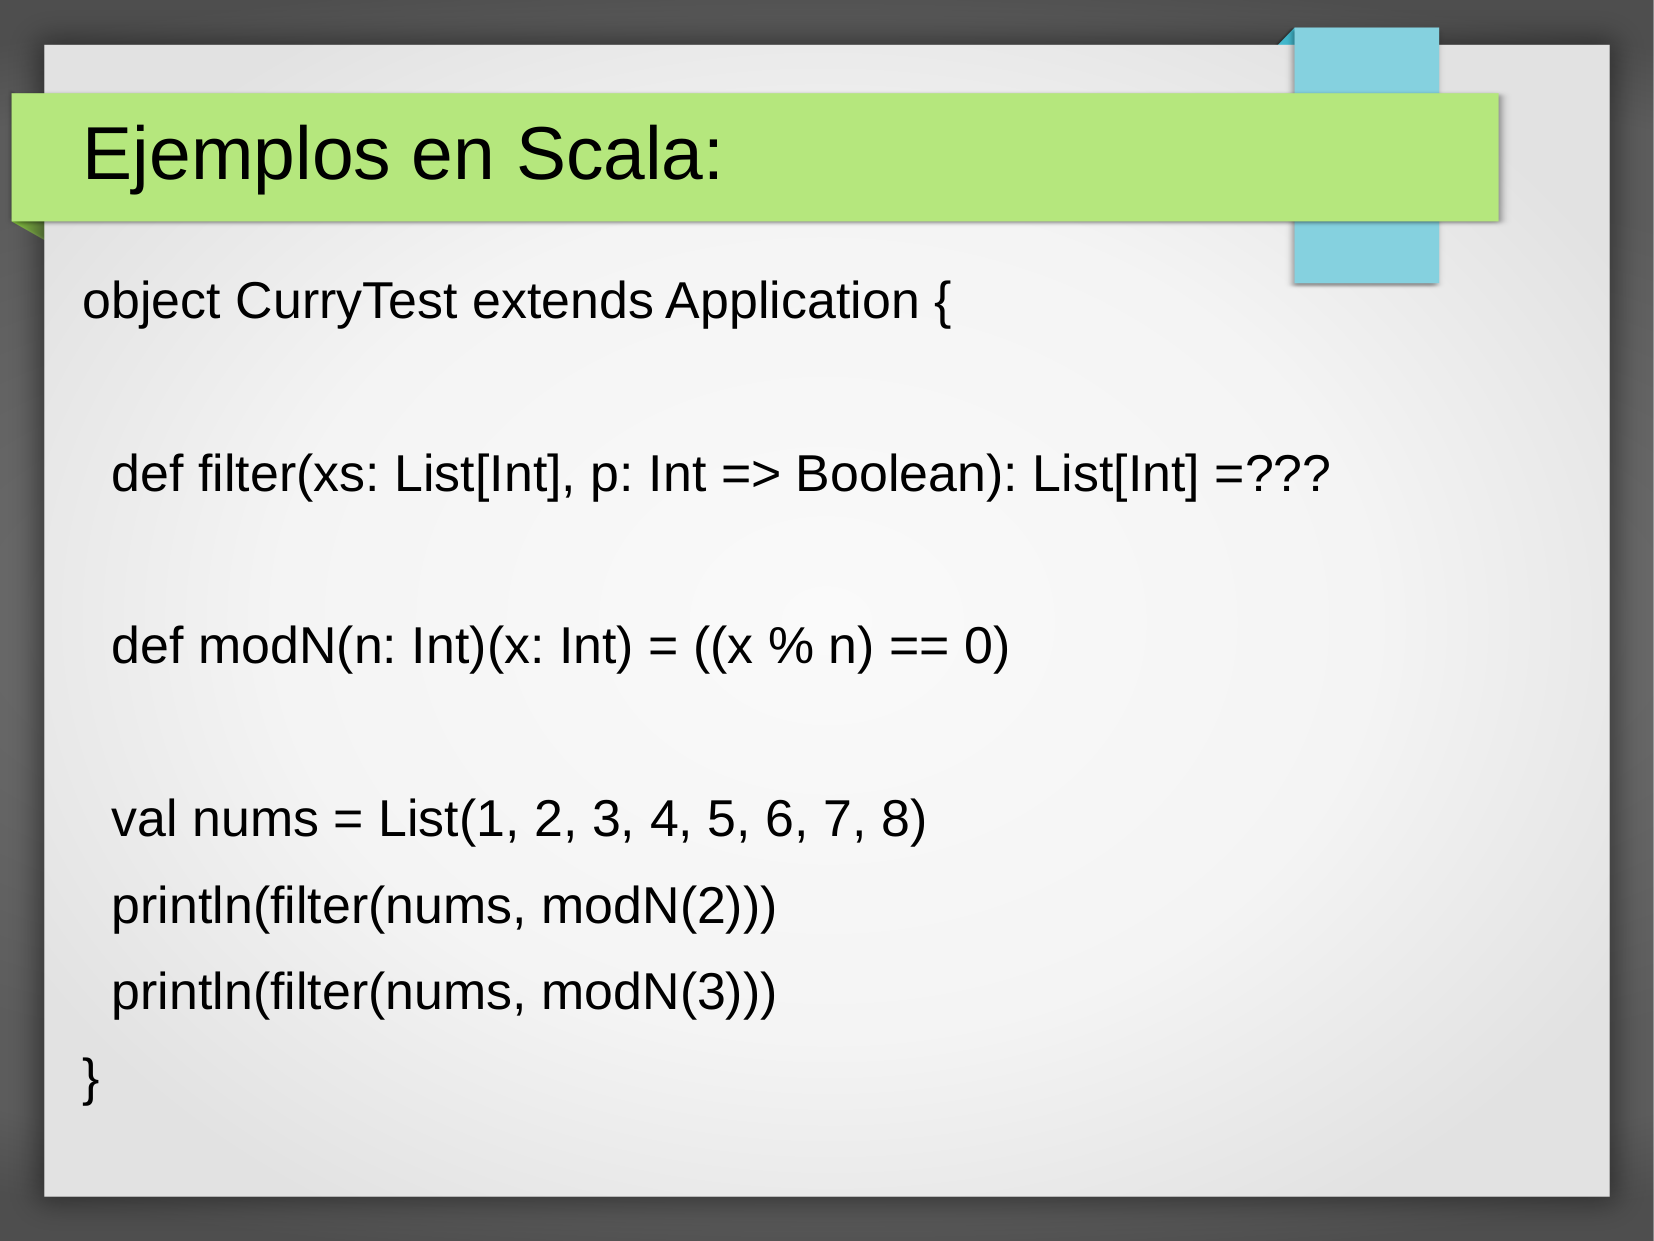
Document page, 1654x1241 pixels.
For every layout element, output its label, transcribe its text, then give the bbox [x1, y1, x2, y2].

list object CurryTest extends Application { def filter(xs: List[Int], p: Int => Boolean): List[Int] =??? def modN(n: Int)(x: Int) = ((x % n) == 0) val nums = List(1, 2, 3, 4, 5, 6, 7, 8) println(filter(nums, modN(2))) println(filter(nums, modN(3))) } [82, 271, 1571, 1109]
title Ejemplos en Scala: [82, 94, 1264, 213]
picture [0, 0, 1654, 1241]
